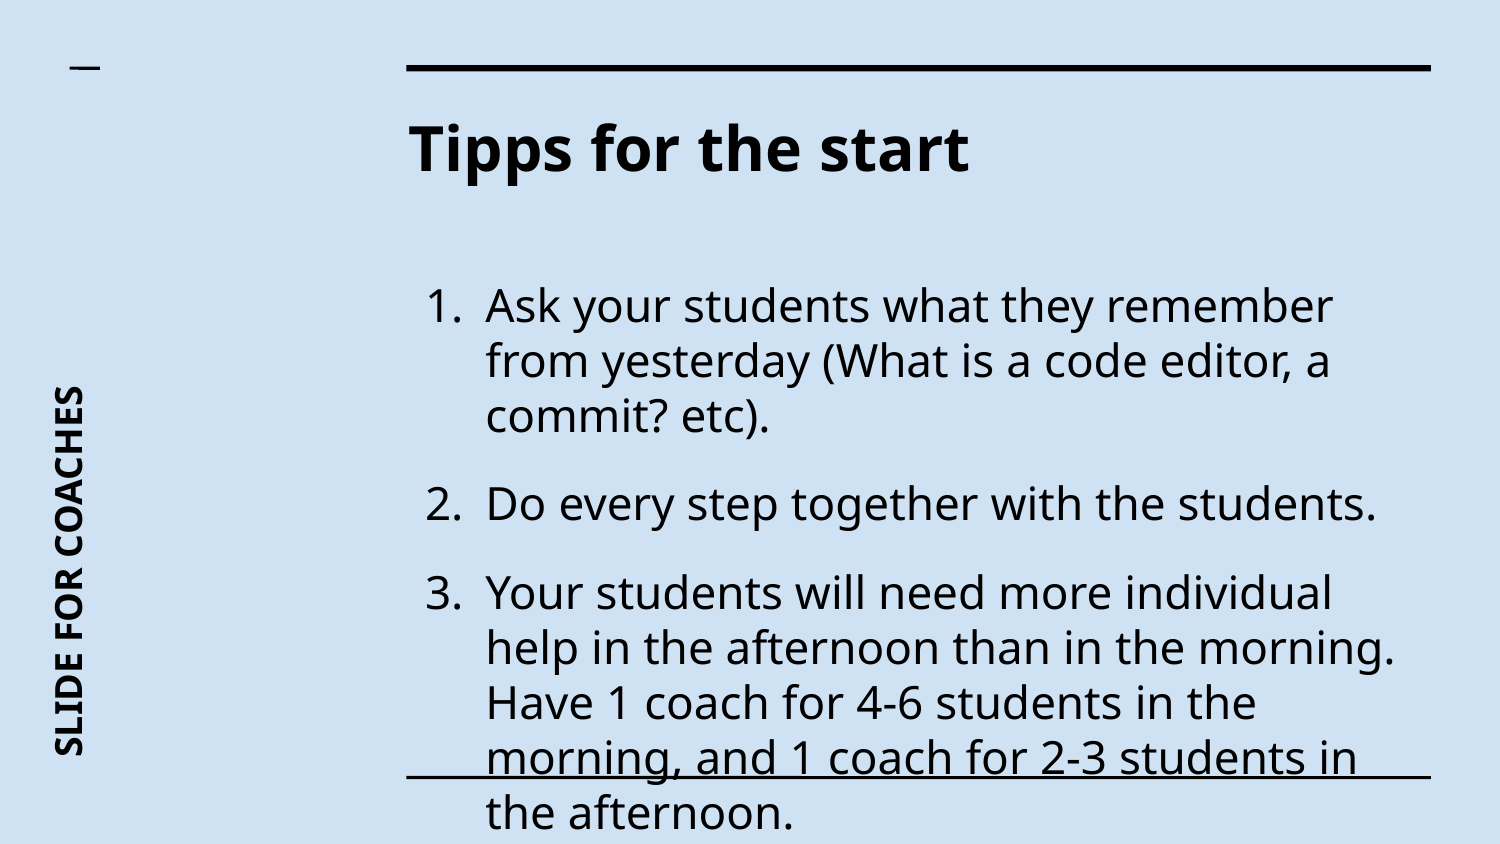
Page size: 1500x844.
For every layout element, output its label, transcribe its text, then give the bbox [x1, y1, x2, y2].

list Ask your students what they remember from yesterday (What is a code editor, a commit? etc). Do every step together with the students. Your students will need more individual help in the afternoon than in the morning. Have 1 coach for 4-6 students in the morning, and 1 coach for 2-3 students in the afternoon. [395, 261, 1449, 773]
title SLIDE FOR COACHES [29, 243, 134, 773]
title Tipps for the start [393, 94, 1431, 199]
